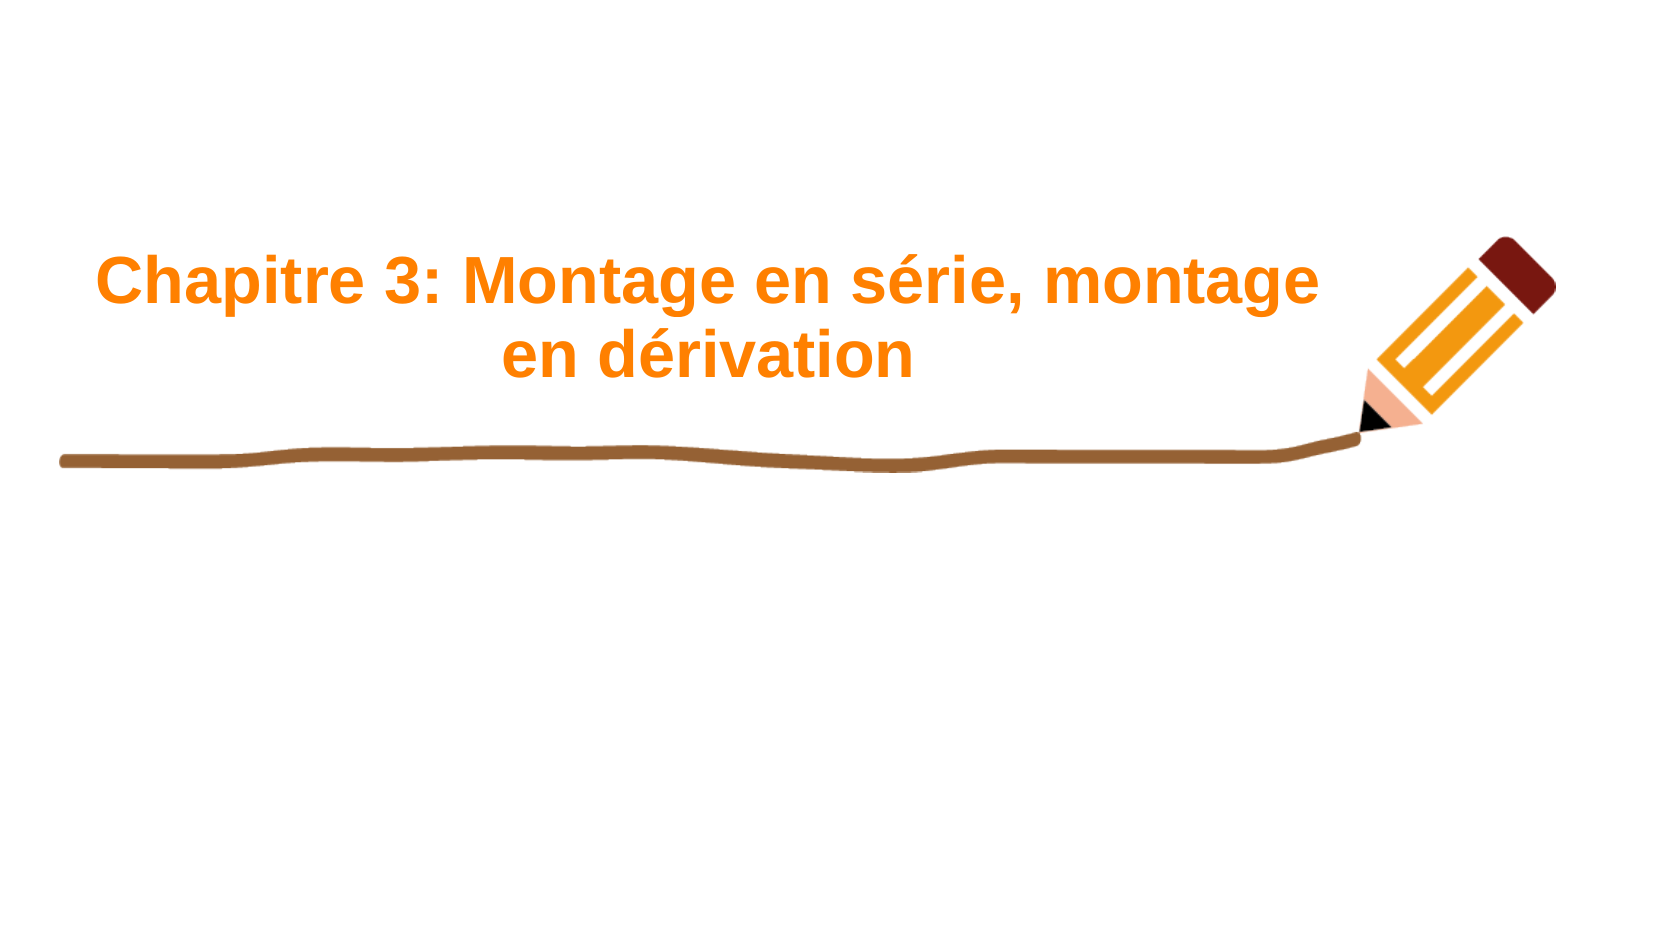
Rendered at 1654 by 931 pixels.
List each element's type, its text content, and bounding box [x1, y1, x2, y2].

title Chapitre 3: Montage en série, montage en dérivation [88, 202, 1329, 433]
picture [59, 236, 1556, 473]
